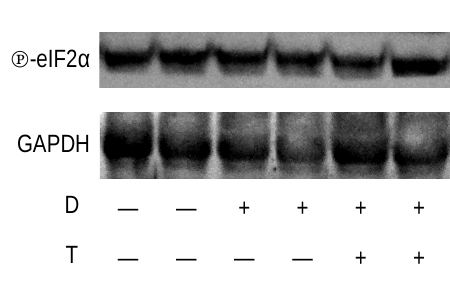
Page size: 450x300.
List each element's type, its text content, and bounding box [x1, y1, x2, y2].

table_cell — [216, 233, 273, 282]
table_cell — [274, 233, 332, 282]
table_cell — [158, 233, 215, 282]
table_header + [391, 183, 448, 232]
table_header + [216, 183, 273, 232]
table_header — [158, 183, 215, 232]
picture [99, 112, 450, 180]
table_cell — [100, 233, 157, 282]
table_cell + [391, 233, 448, 282]
table_header D [46, 183, 99, 232]
text_box GAPDH [0, 129, 91, 159]
table_header + [333, 183, 390, 232]
text_box Ⓟ-eIF2α [0, 43, 91, 73]
table_cell T [46, 233, 99, 282]
table_cell + [333, 233, 390, 282]
picture [99, 32, 450, 88]
table_header — [100, 183, 157, 232]
table_header + [274, 183, 332, 232]
